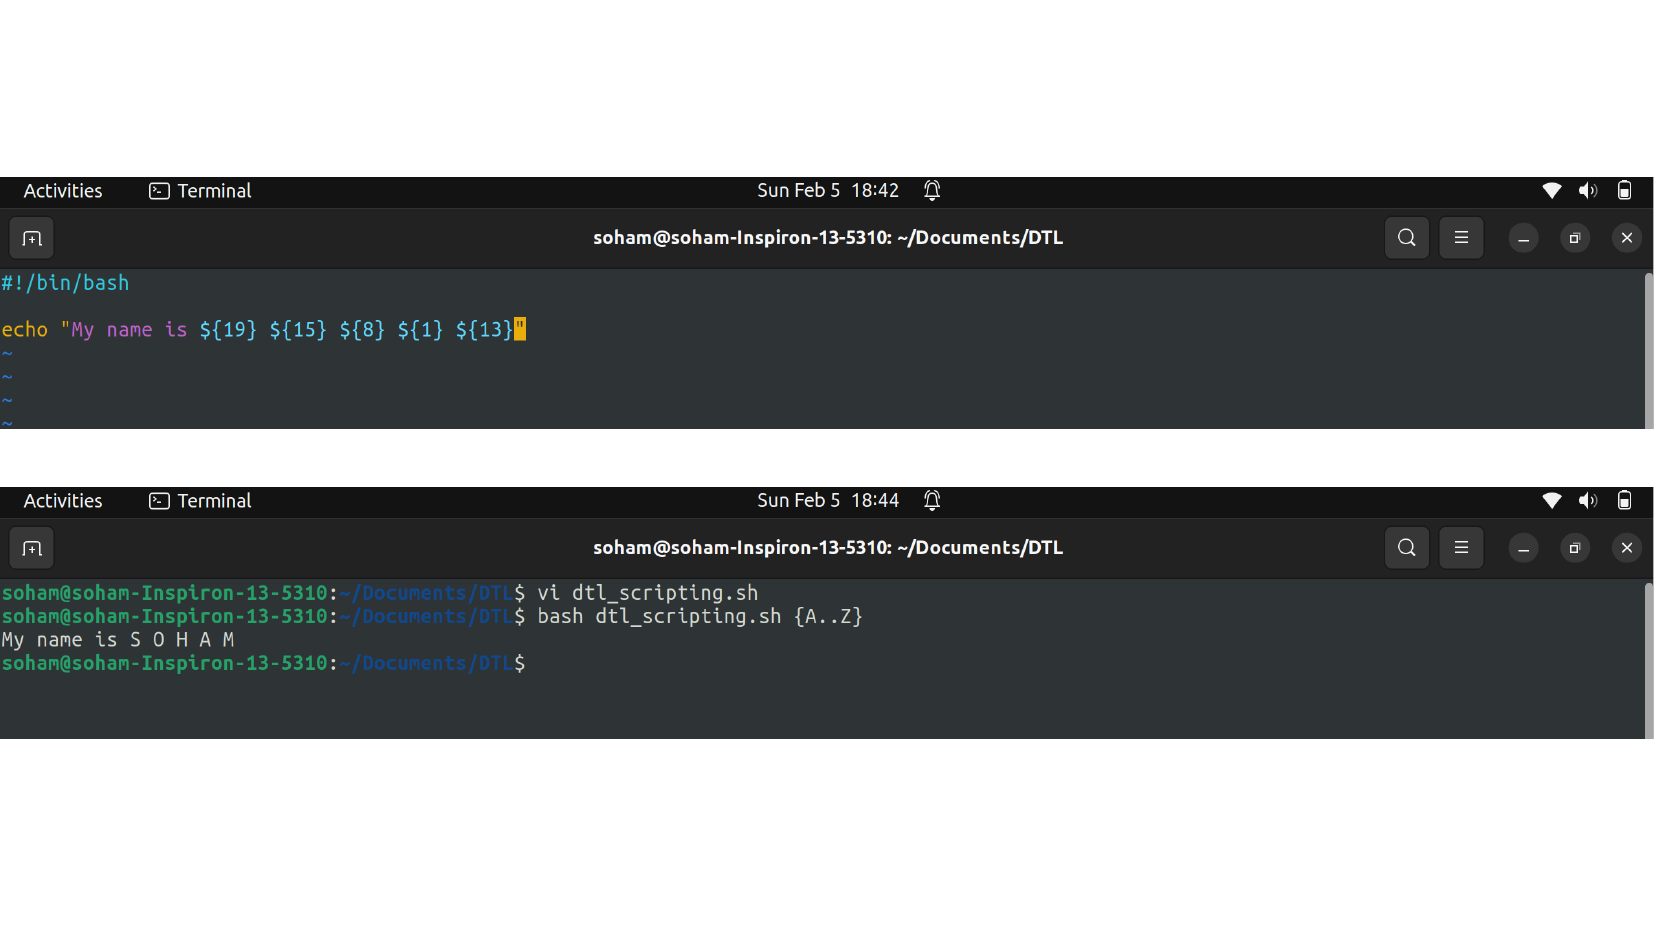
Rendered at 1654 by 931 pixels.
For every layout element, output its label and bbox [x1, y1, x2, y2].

picture [0, 487, 1654, 739]
picture [0, 177, 1654, 429]
